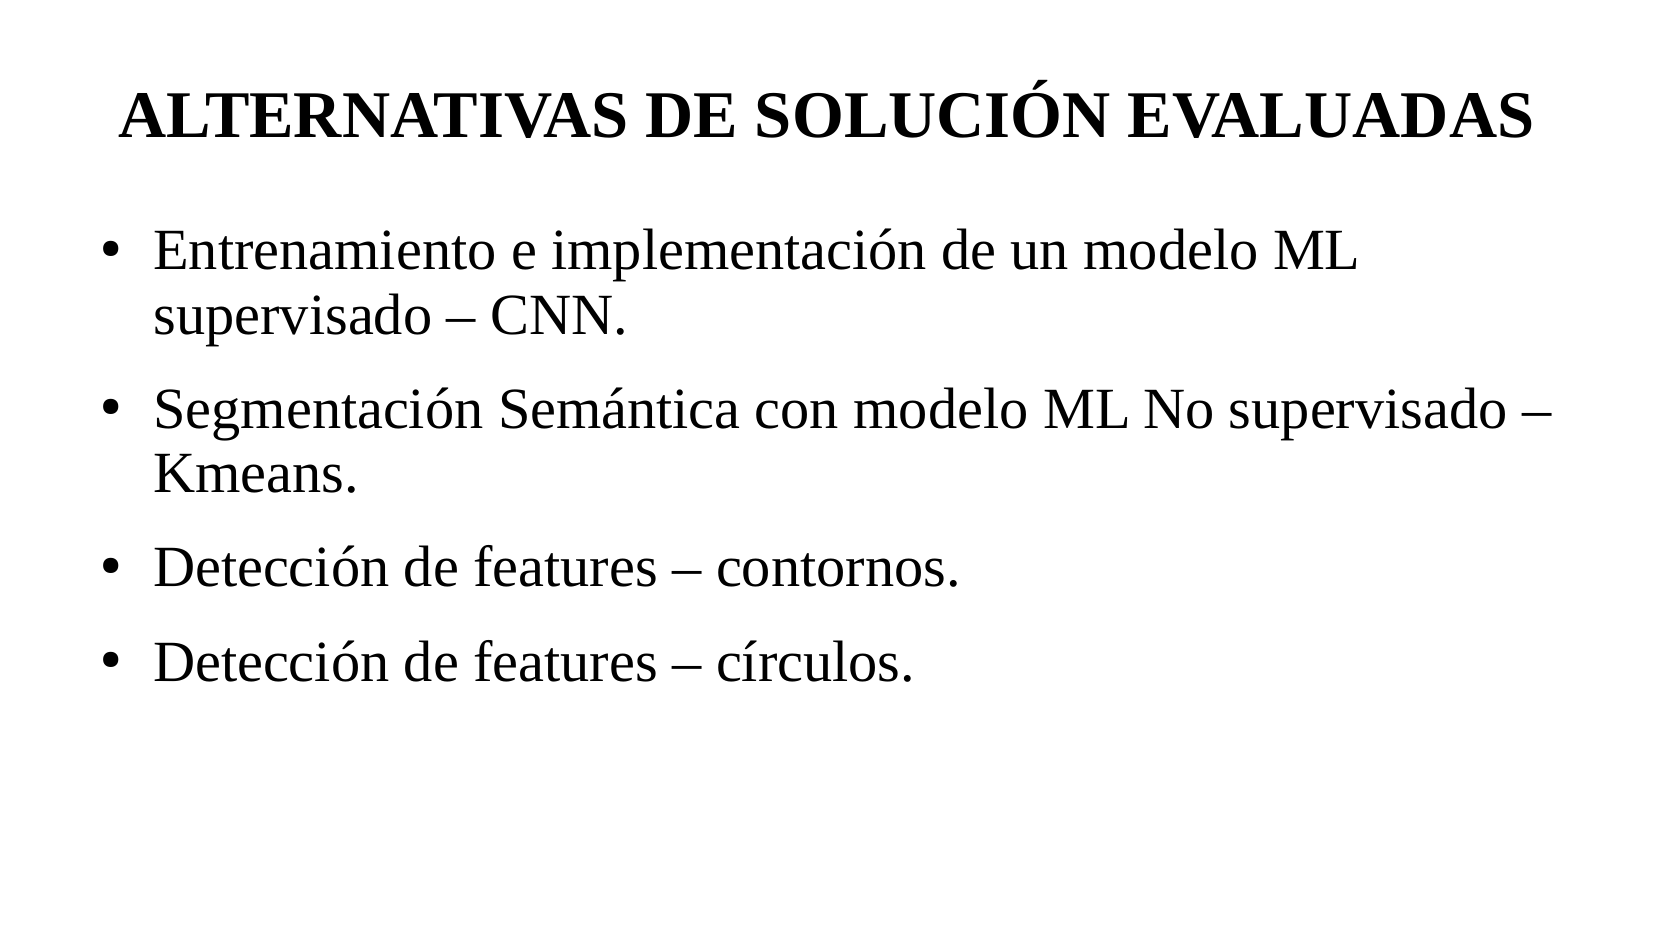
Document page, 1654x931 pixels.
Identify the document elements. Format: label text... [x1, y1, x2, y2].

title ALTERNATIVAS DE SOLUCIÓN EVALUADAS [82, 37, 1571, 193]
list Entrenamiento e implementación de un modelo ML supervisado – CNN. Segmentación Semántica con modelo ML No supervisado – Kmeans. Detección de features – contornos. Detección de features – círculos. [82, 217, 1571, 758]
